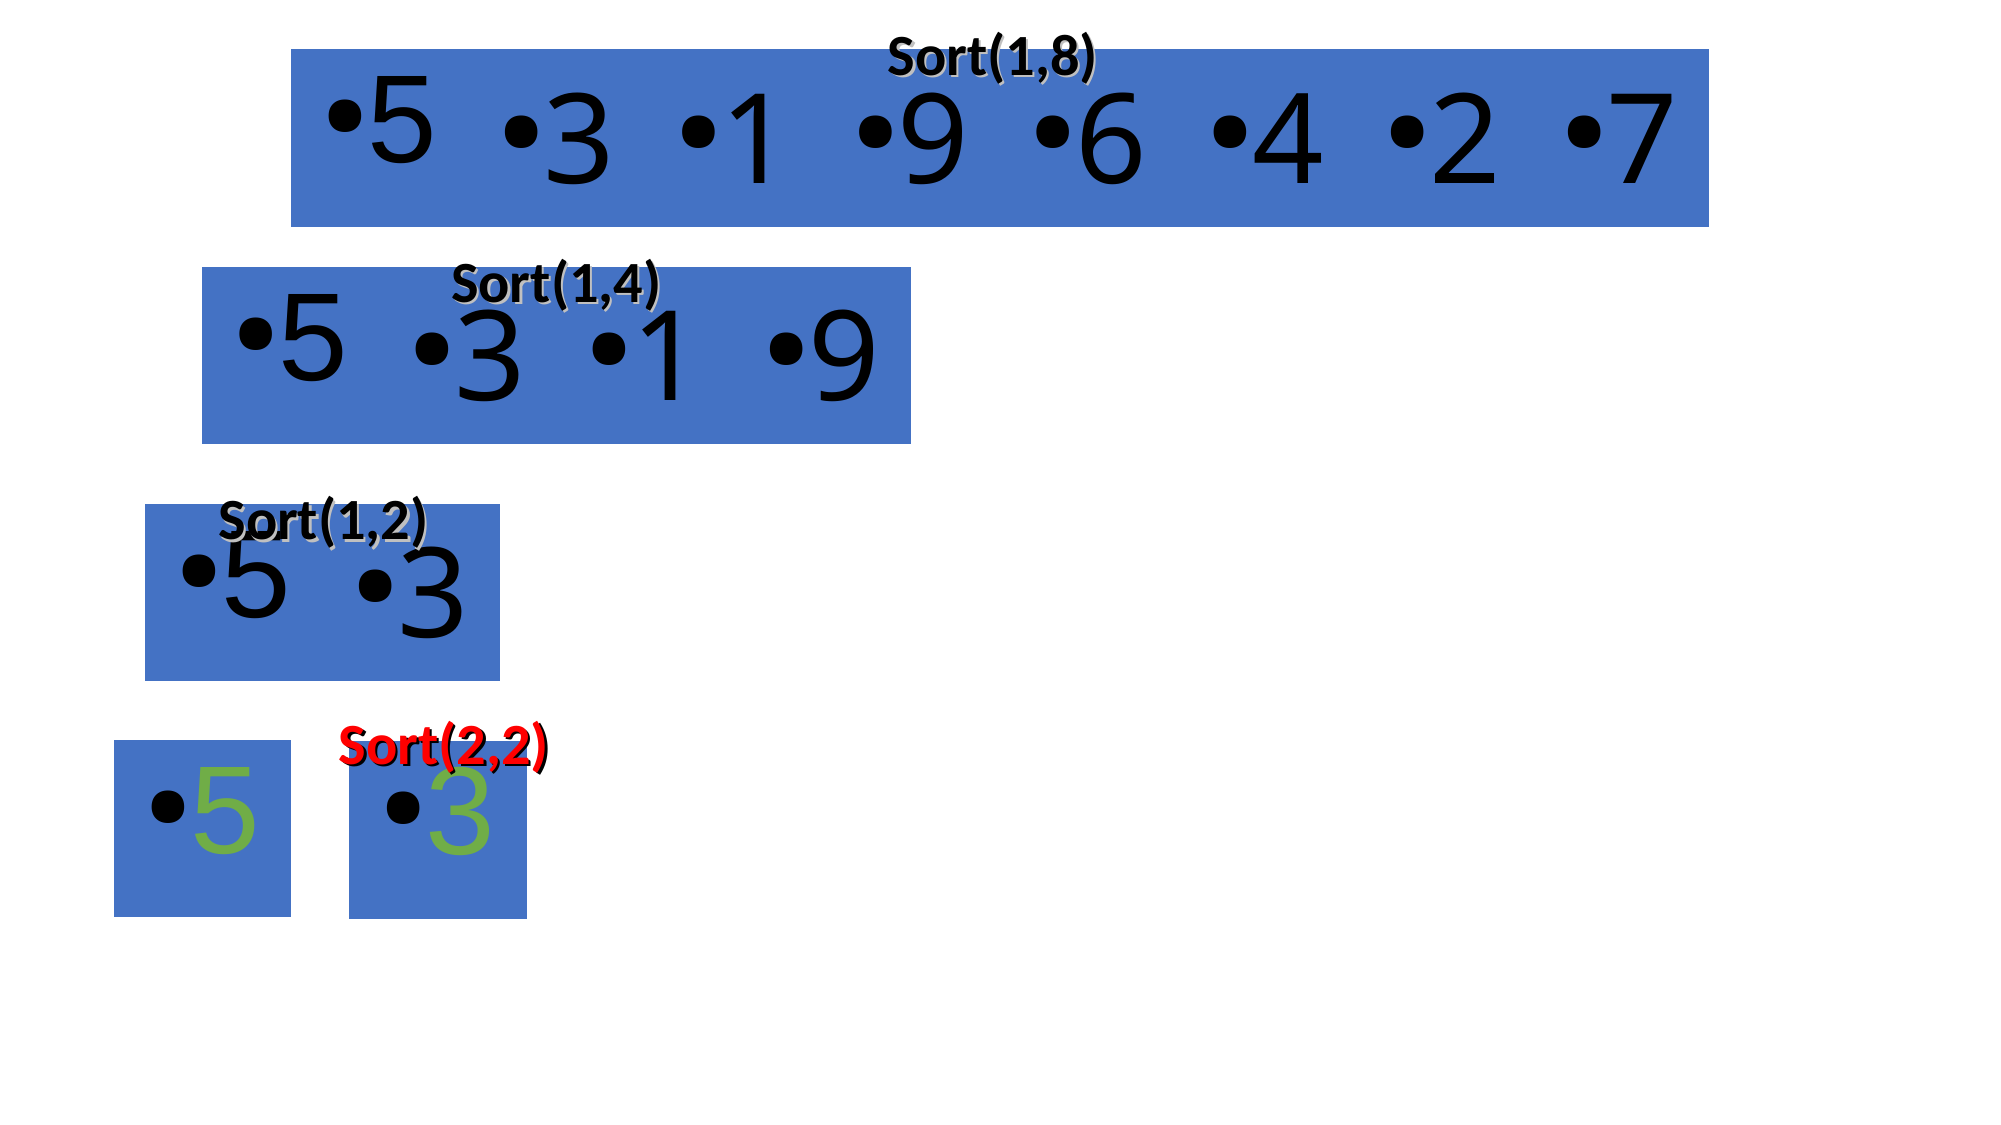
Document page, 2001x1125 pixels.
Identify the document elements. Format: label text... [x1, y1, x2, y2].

table_header 9 [823, 49, 1000, 227]
table_header 3 [323, 504, 500, 681]
table_header 3 [468, 49, 646, 227]
table_header 5 [291, 49, 468, 227]
text_box Sort(2,2) [324, 699, 564, 784]
table_header 5 [145, 504, 323, 681]
table_header 1 [556, 267, 733, 444]
table_header 9 [914, 102, 951, 141]
table_header 1 [646, 49, 823, 227]
table_header 3 [379, 267, 556, 444]
text_box Sort(1,8) [873, 9, 1113, 94]
text_box Sort(1,2) [203, 474, 444, 559]
table_header 6 [1000, 49, 1177, 227]
table_header 4 [1177, 49, 1354, 227]
table_header 7 [1531, 49, 1709, 227]
text_box Sort(1,4) [436, 236, 677, 321]
table_header 5 [202, 267, 379, 444]
table_header 6 [1093, 136, 1130, 175]
table_header 5 [114, 740, 291, 917]
table_header 9 [733, 267, 911, 444]
table_header 2 [1354, 49, 1531, 227]
table_header 3 [349, 784, 527, 919]
